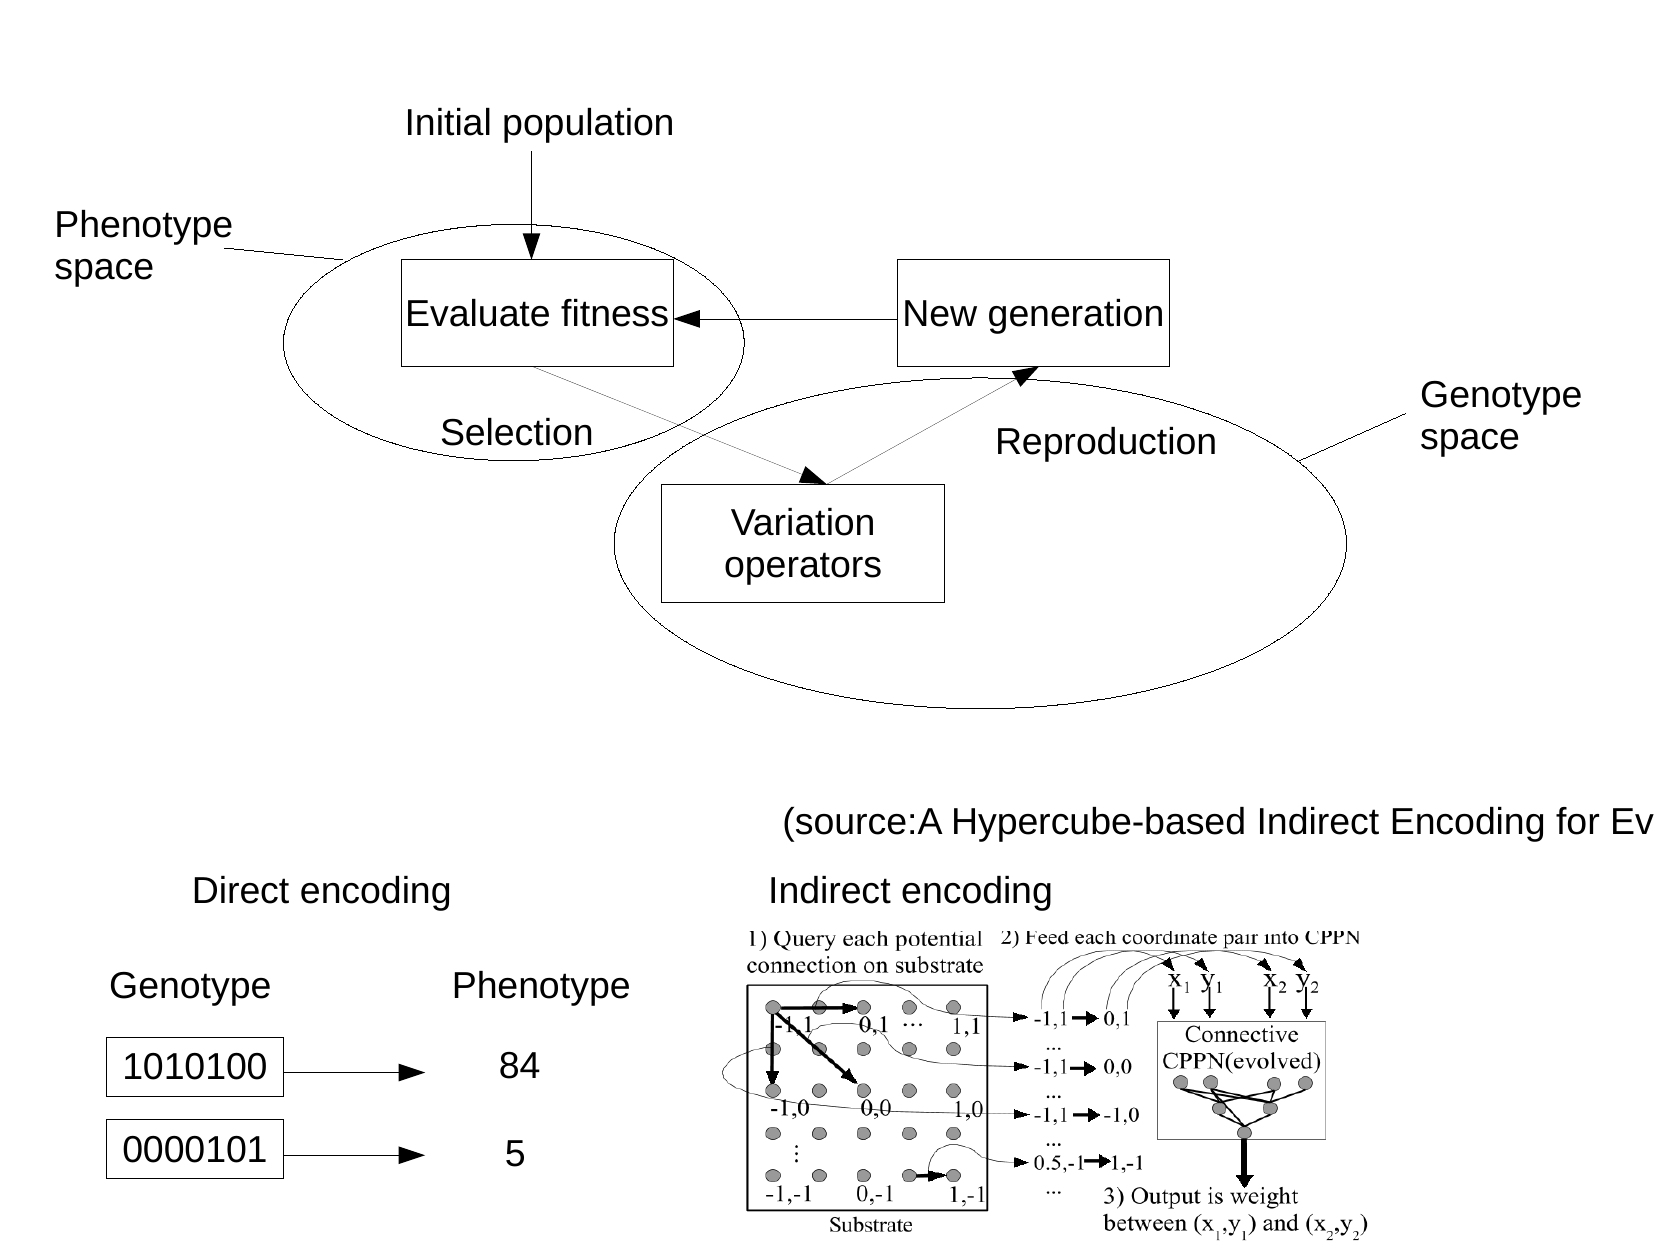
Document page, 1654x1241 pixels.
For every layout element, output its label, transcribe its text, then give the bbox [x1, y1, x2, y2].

text_box [614, 379, 1347, 709]
text_box [532, 224, 740, 319]
text_box Direct encoding [177, 862, 467, 920]
text_box Reproduction [980, 413, 1233, 471]
text_box 5 [490, 1125, 597, 1182]
text_box Evaluate fitness [401, 259, 674, 367]
text_box [638, 410, 678, 443]
text_box 0000101 [106, 1119, 284, 1179]
picture [720, 931, 1371, 1241]
text_box 1010100 [106, 1037, 284, 1097]
text_box Variation operators [661, 484, 945, 603]
text_box Phenotype space [39, 196, 249, 296]
text_box [704, 377, 1015, 483]
text_box New generation [897, 259, 1170, 367]
text_box [537, 320, 745, 425]
text_box Genotype space [1405, 366, 1598, 465]
text_box (source:A Hypercube-based Indirect Encoding for Evolving Large-scale Neural Networks) [767, 793, 1654, 851]
text_box Phenotype [437, 956, 646, 1014]
text_box Initial population [389, 94, 690, 152]
text_box [283, 224, 620, 452]
text_box Indirect encoding [753, 862, 1079, 920]
text_box Selection [425, 403, 638, 461]
text_box Genotype [94, 956, 287, 1014]
text_box 84 [484, 1037, 556, 1118]
